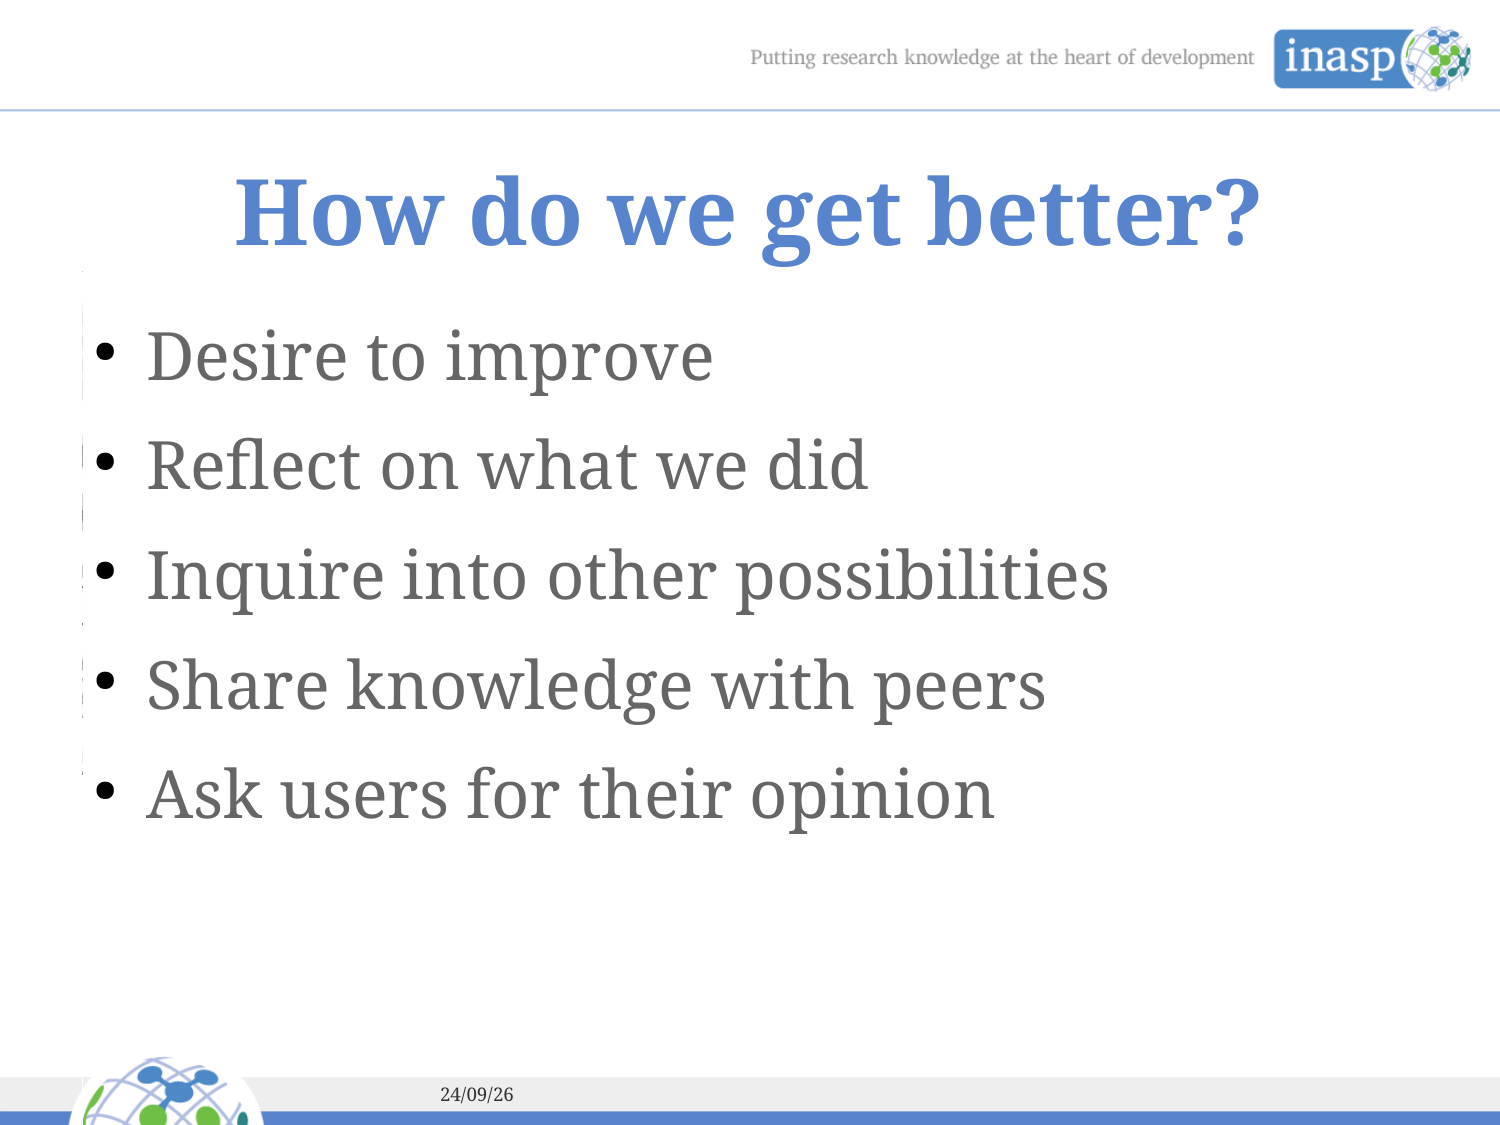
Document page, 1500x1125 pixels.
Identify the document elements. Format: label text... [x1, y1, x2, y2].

title How do we get better? [75, 129, 1426, 313]
picture [0, 0, 1500, 1125]
list Desire to improve Reflect on what we did Inquire into other possibilities Share knowledge with peers Ask users for their opinion [75, 313, 1426, 967]
